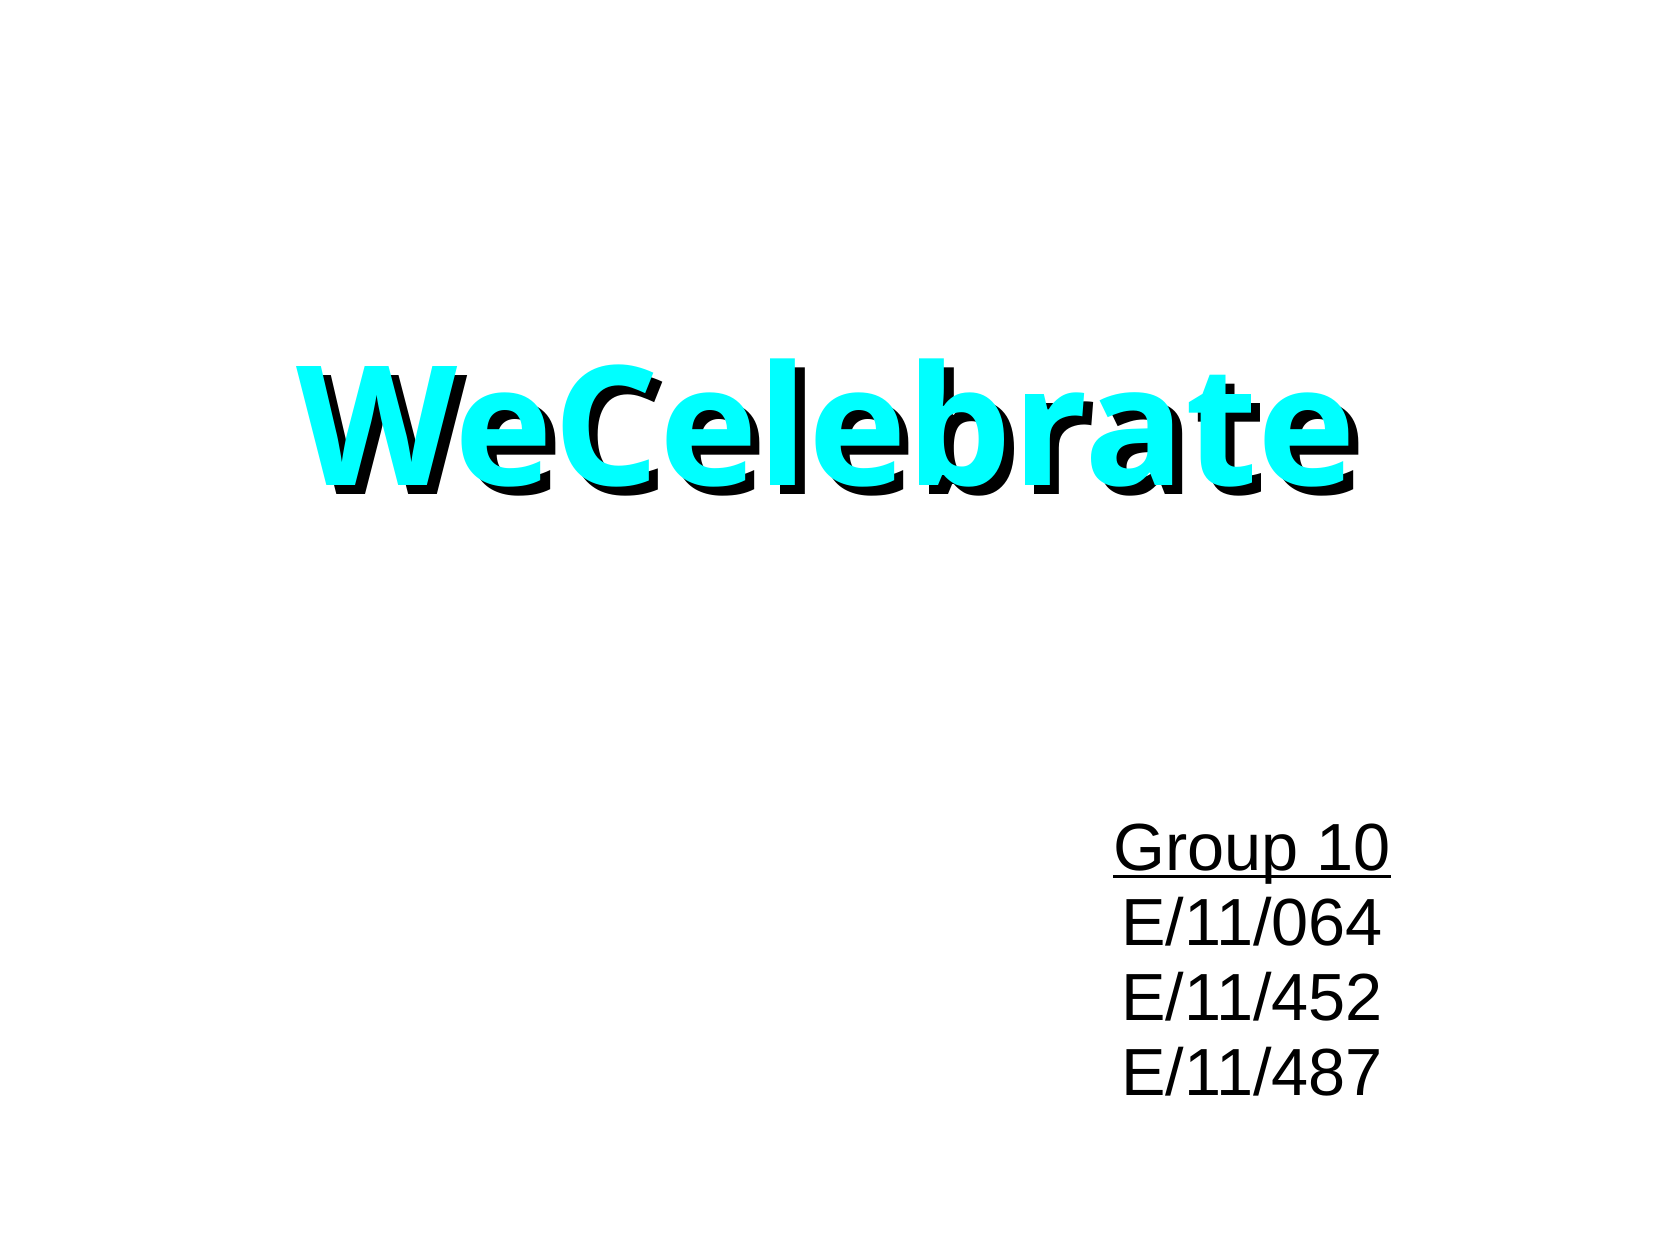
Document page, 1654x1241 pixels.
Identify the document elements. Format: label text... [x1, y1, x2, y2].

subtitle Group 10 E/11/064 E/11/452 E/11/487 [933, 750, 1571, 1170]
title WeCelebrate [82, 49, 1571, 792]
